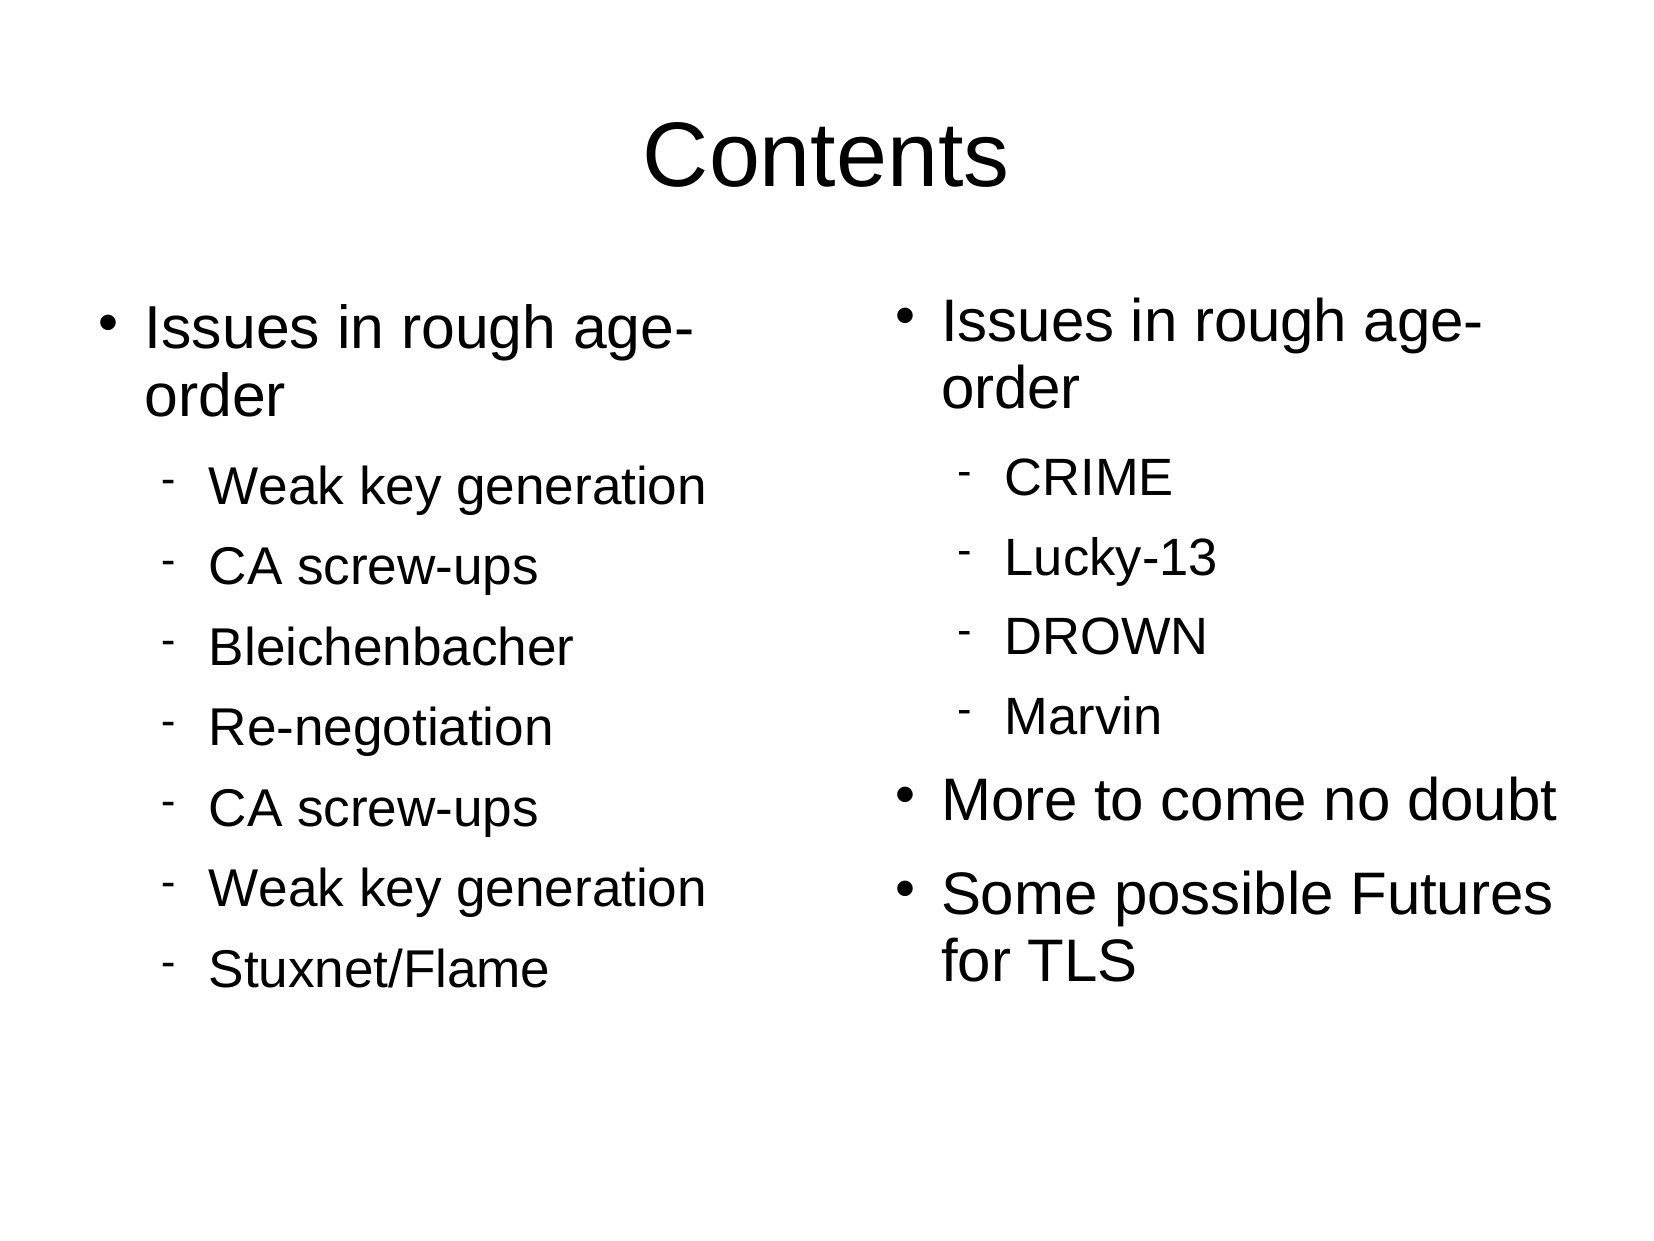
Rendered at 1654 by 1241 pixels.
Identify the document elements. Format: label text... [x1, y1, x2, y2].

title Contents [82, 49, 1571, 257]
list Issues in rough age-order CRIME Lucky-13 DROWN Marvin More to come no doubt Some possible Futures for TLS [879, 283, 1565, 1003]
list Issues in rough age-order Weak key generation CA screw-ups Bleichenbacher Re-negotiation CA screw-ups Weak key generation Stuxnet/Flame [82, 290, 768, 1010]
